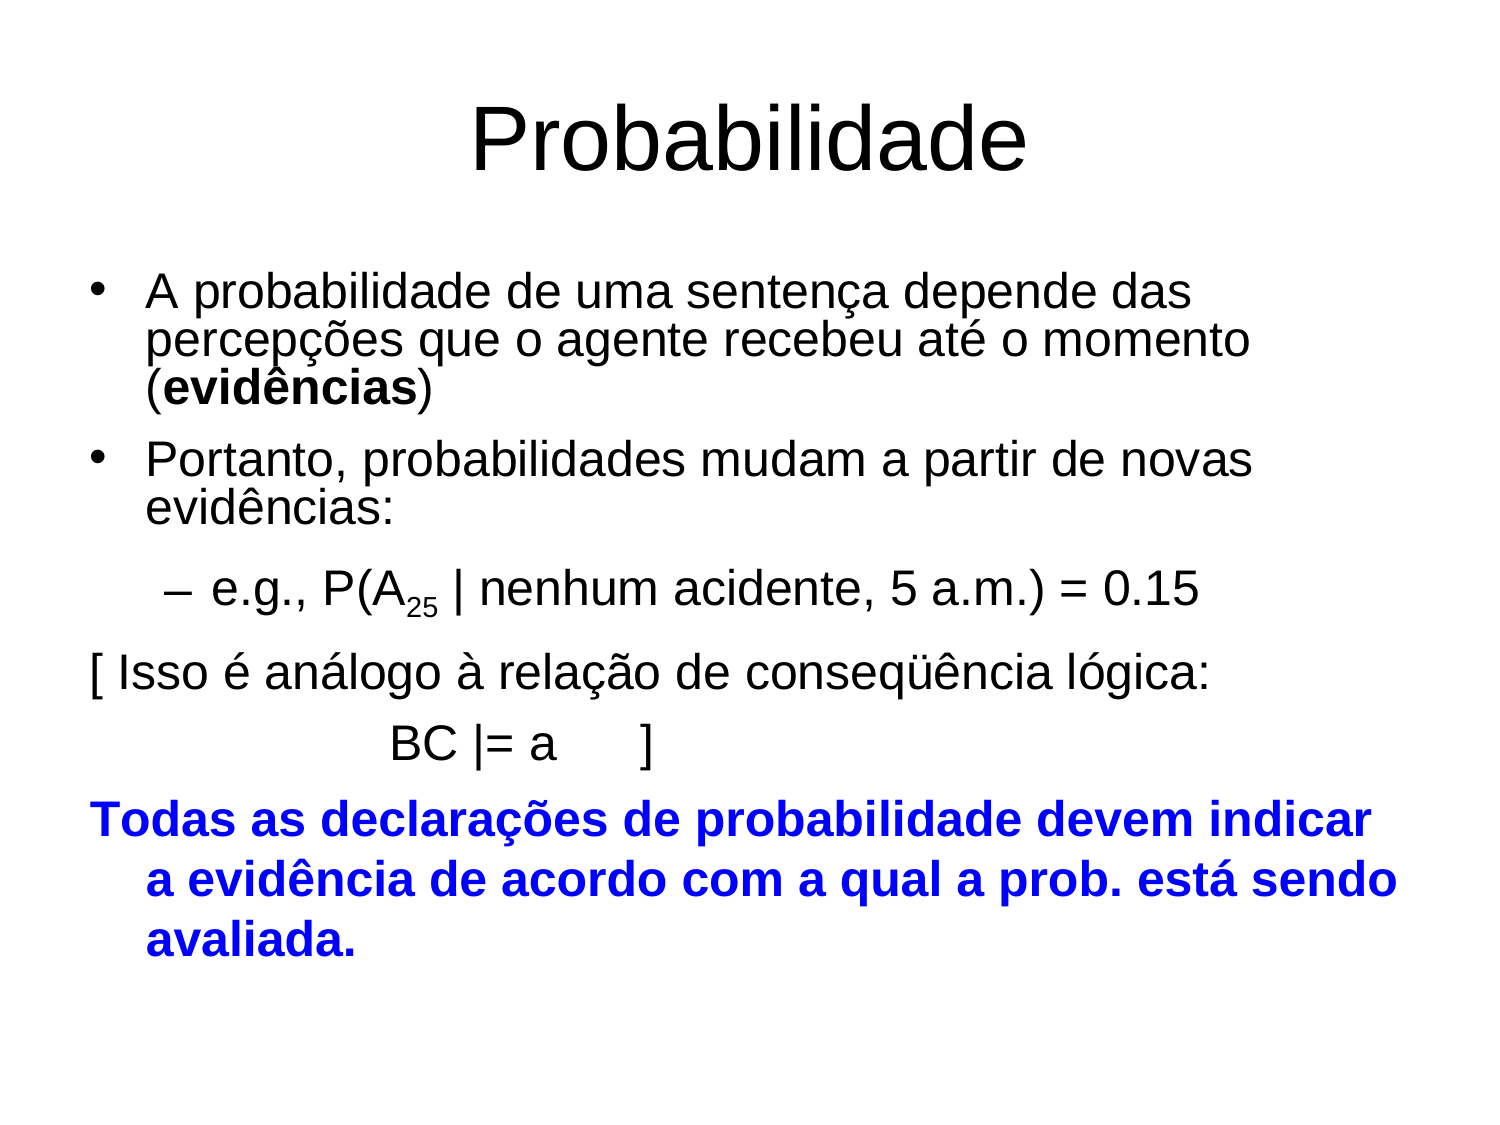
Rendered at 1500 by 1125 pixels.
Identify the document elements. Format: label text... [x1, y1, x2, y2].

list A probabilidade de uma sentença depende das percepções que o agente recebeu até o momento (evidências) Portanto, probabilidades mudam a partir de novas evidências: e.g., P(A25 | nenhum acidente, 5 a.m.) = 0.15 [ Isso é análogo à relação de conseqüência lógica: BC |= a ] Todas as declarações de probabilidade devem indicar a evidência de acordo com a qual a prob. está sendo avaliada. [75, 262, 1426, 1005]
title Probabilidade [75, 45, 1426, 233]
